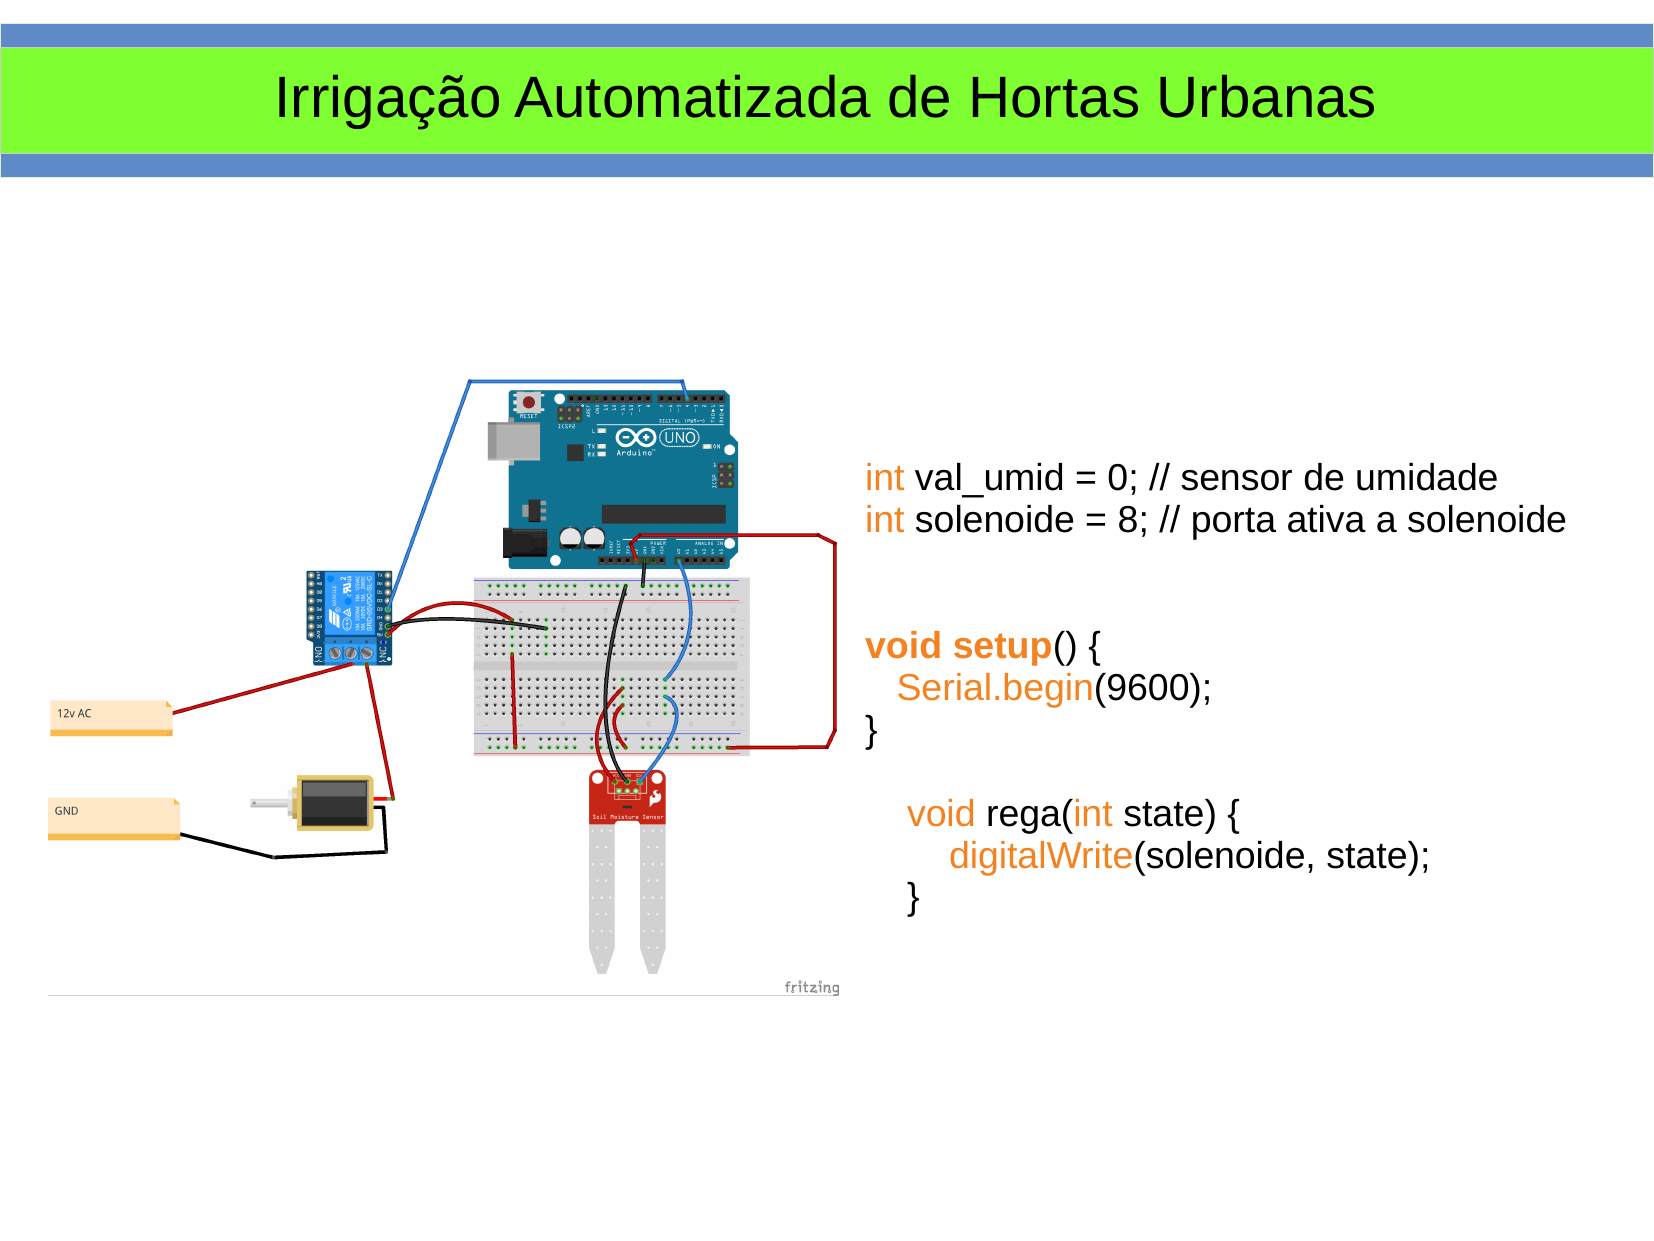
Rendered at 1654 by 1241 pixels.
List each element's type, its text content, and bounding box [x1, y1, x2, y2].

text_box [0, 23, 1654, 178]
title Irrigação Automatizada de Hortas Urbanas [200, 41, 1512, 154]
picture [48, 377, 839, 996]
text_box int val_umid = 0; // sensor de umidade int solenoide = 8; // porta ativa a solenoide void setup() { Serial.begin(9600); } void rega(int state) { digitalWrite(solenoide, state); } [850, 448, 1630, 934]
